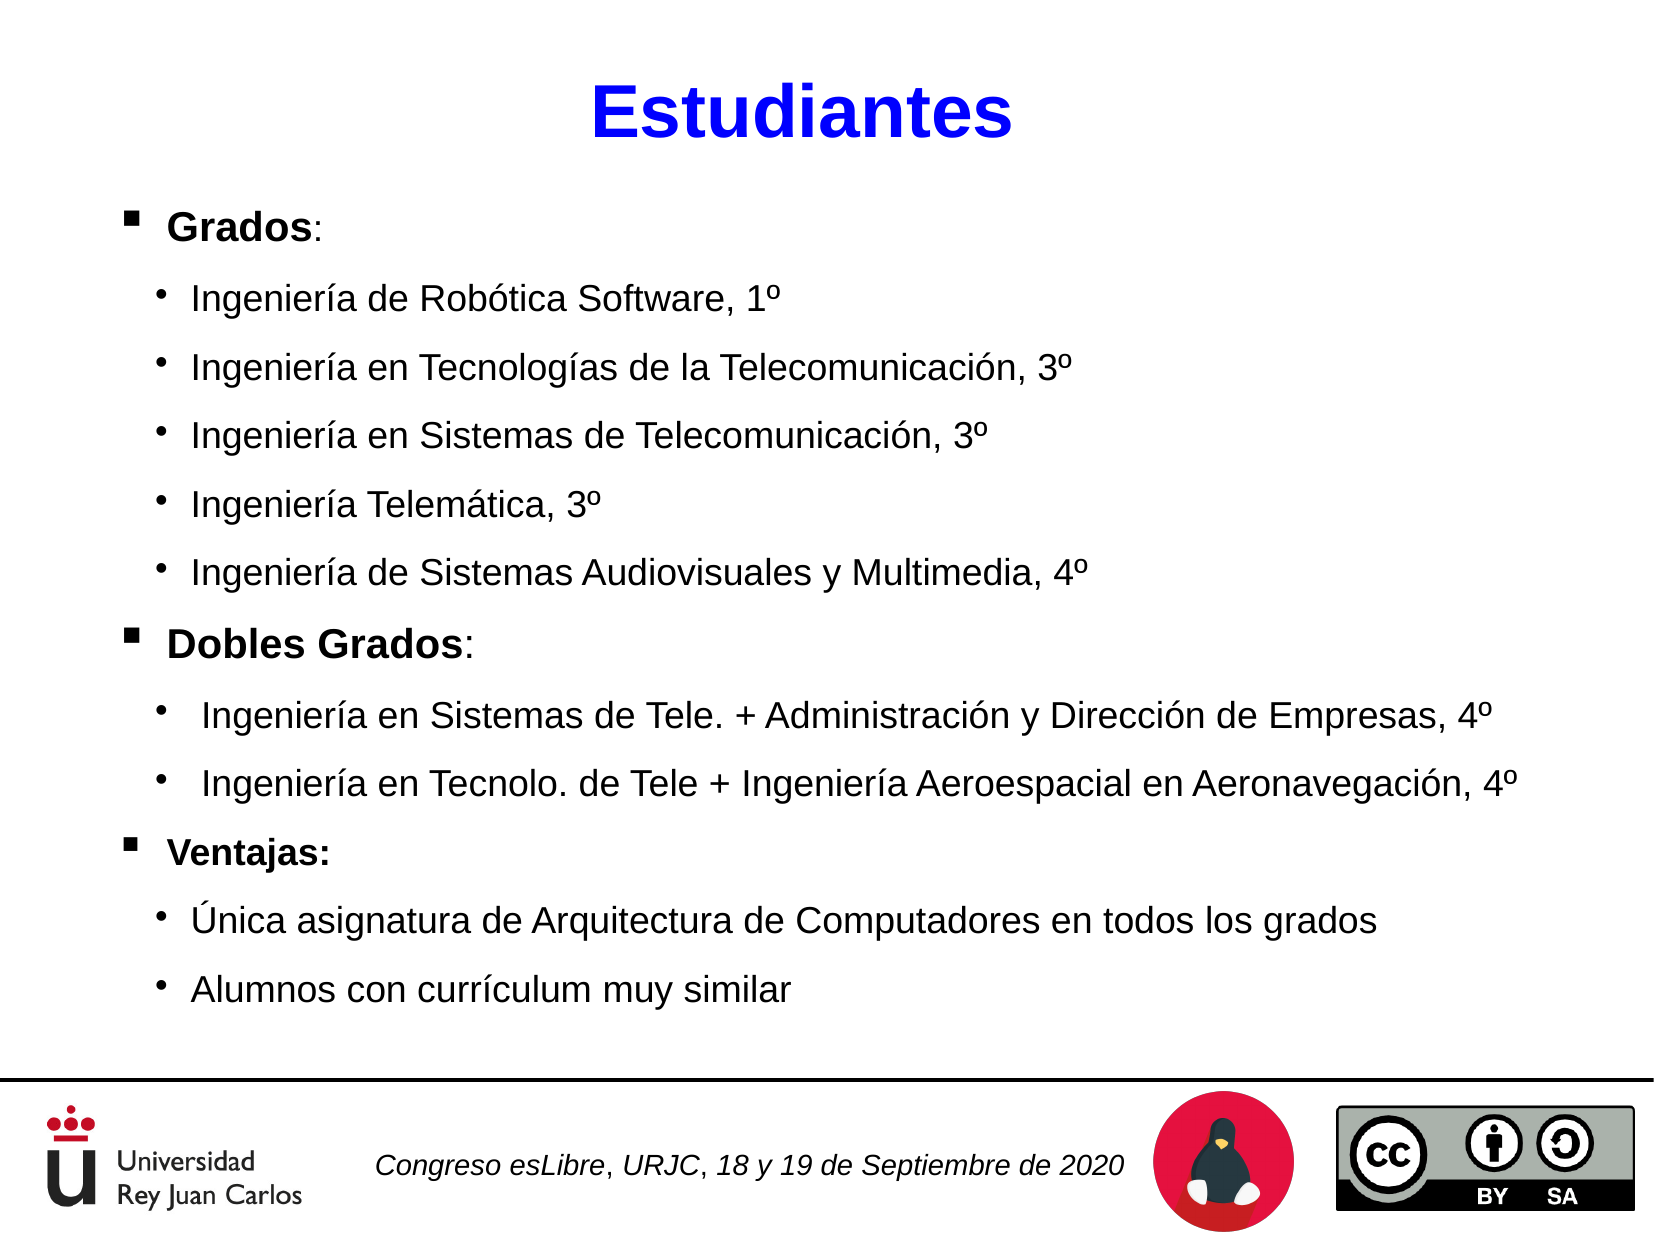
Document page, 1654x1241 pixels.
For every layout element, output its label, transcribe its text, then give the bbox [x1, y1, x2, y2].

picture [1153, 1091, 1294, 1232]
picture [1336, 1094, 1635, 1221]
text_box Grados: Ingeniería de Robótica Software, 1º Ingeniería en Tecnologías de la Telecomunicación, 3º Ingeniería en Sistemas de Telecomunicación, 3º Ingeniería Telemática, 3º Ingeniería de Sistemas Audiovisuales y Multimedia, 4º Dobles Grados: Ingeniería en Sistemas de Tele. + Administración y Dirección de Empresas, 4º Ingeniería en Tecnolo. de Tele + Ingeniería Aeroespacial en Aeronavegación, 4º Ventajas: Única asignatura de Arquitectura de Computadores en todos los grados Alumnos con currículum muy similar [104, 192, 1590, 1095]
text_box Estudiantes [142, 54, 1463, 161]
text_box Congreso esLibre, URJC, 18 y 19 de Septiembre de 2020 [359, 1139, 1153, 1215]
picture [30, 1094, 315, 1220]
